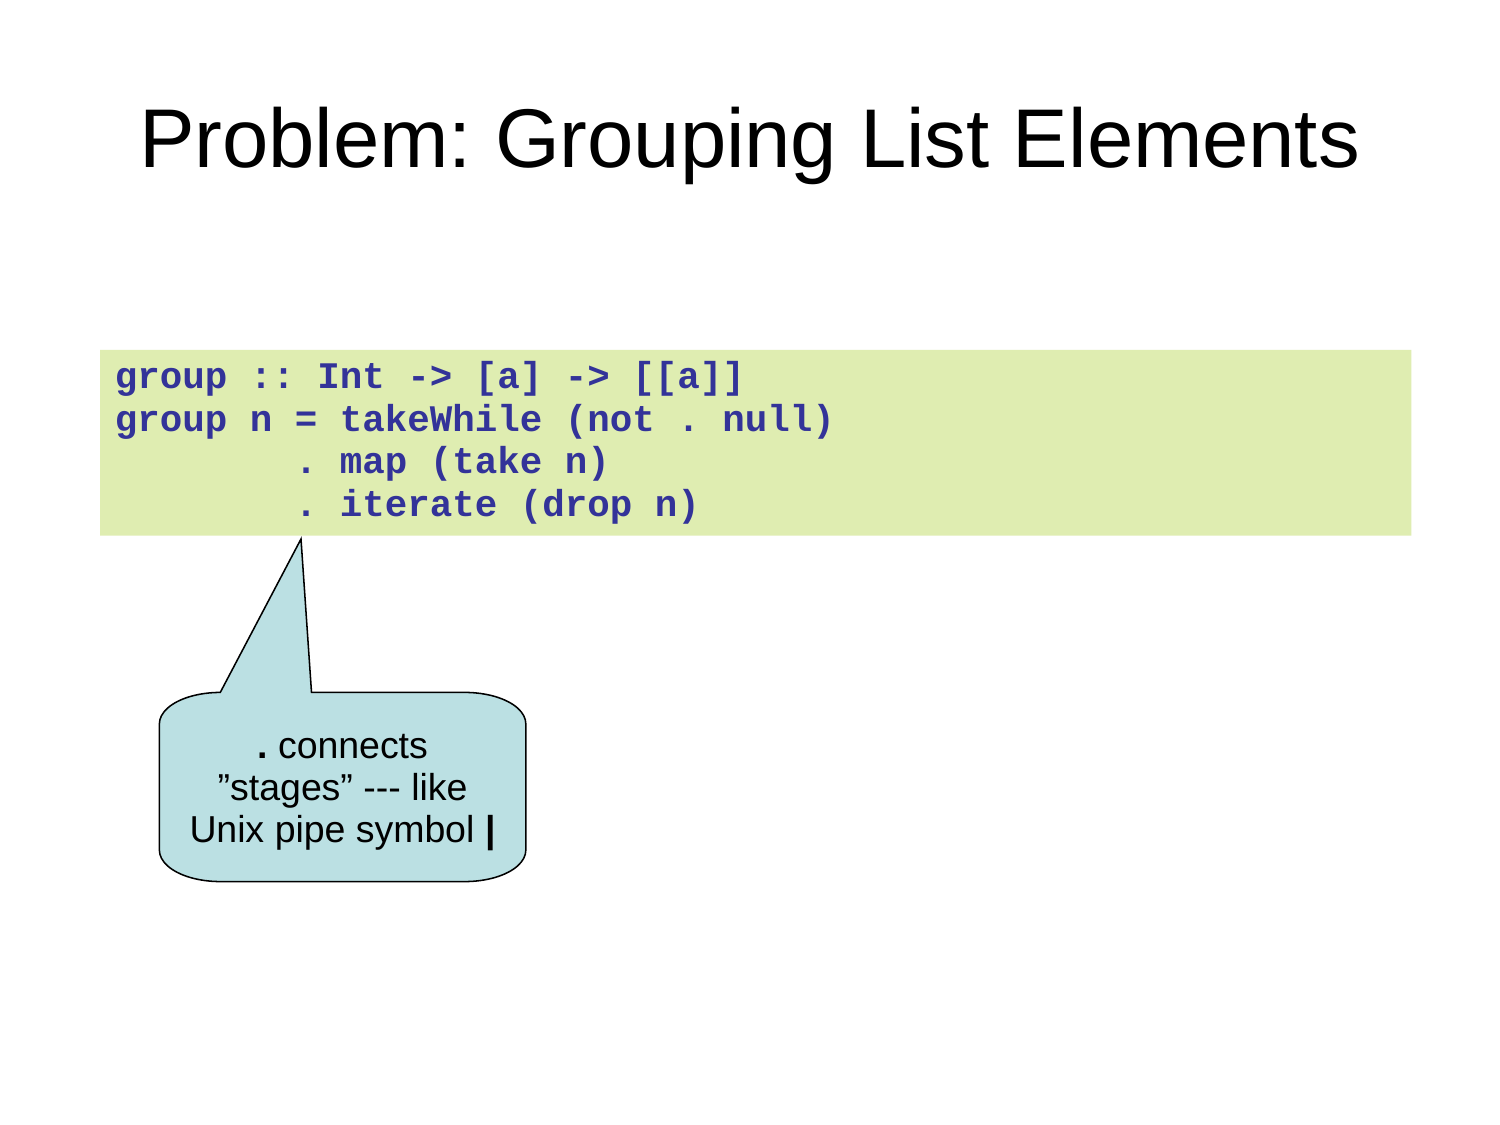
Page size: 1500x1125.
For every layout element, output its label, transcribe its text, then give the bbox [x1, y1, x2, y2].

title Problem: Grouping List Elements [75, 45, 1426, 233]
text_box . connects ”stages” --- like Unix pipe symbol | [159, 538, 526, 882]
text_box group :: Int -> [a] -> [[a]] group n = takeWhile (not . null) . map (take n) . iterate (drop n) [100, 349, 1412, 536]
